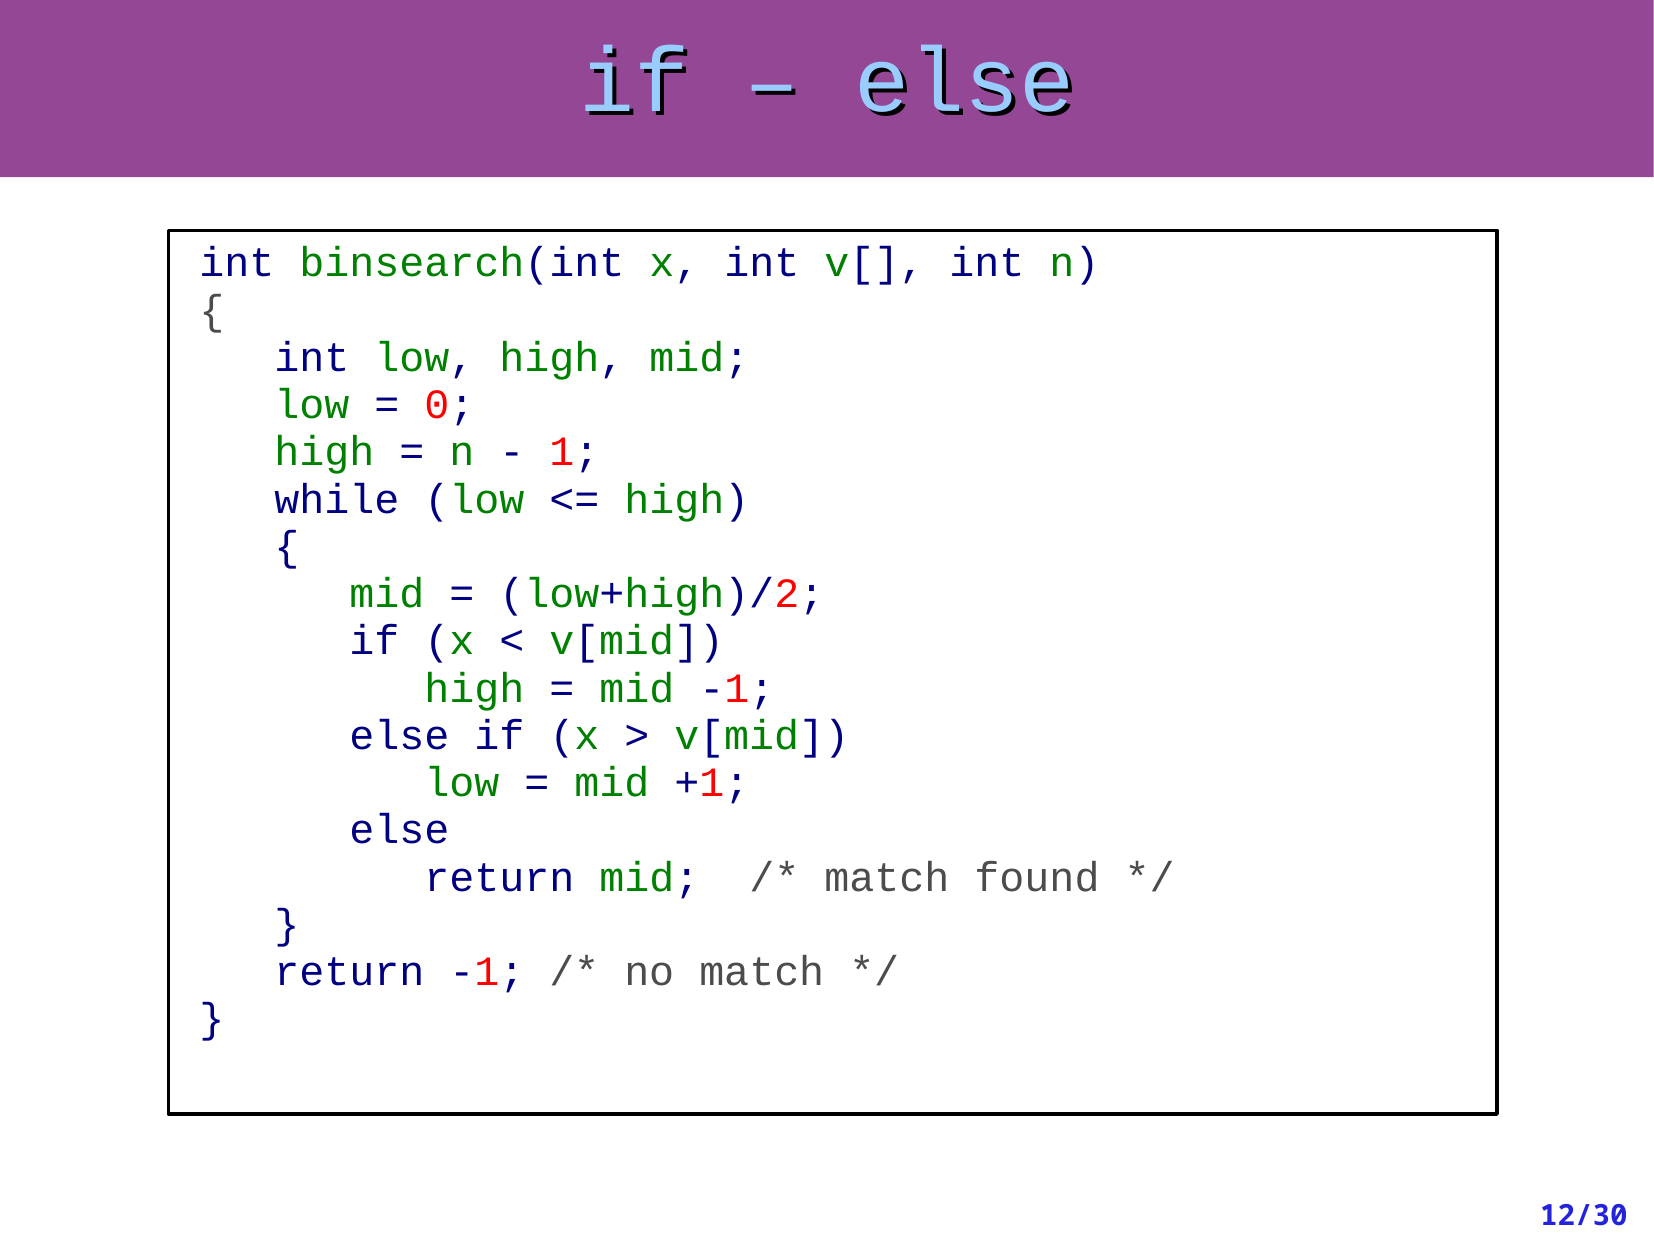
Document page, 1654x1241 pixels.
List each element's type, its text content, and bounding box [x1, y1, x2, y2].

text_box int binsearch(int x, int v[], int n) { int low, high, mid; low = 0; high = n - 1; while (low <= high) { mid = (low+high)/2; if (x < v[mid]) high = mid -1; else if (x > v[mid]) low = mid +1; else return mid; /* match found */ } return -1; /* no match */ } [168, 230, 1498, 1114]
title if – else [82, 0, 1571, 176]
